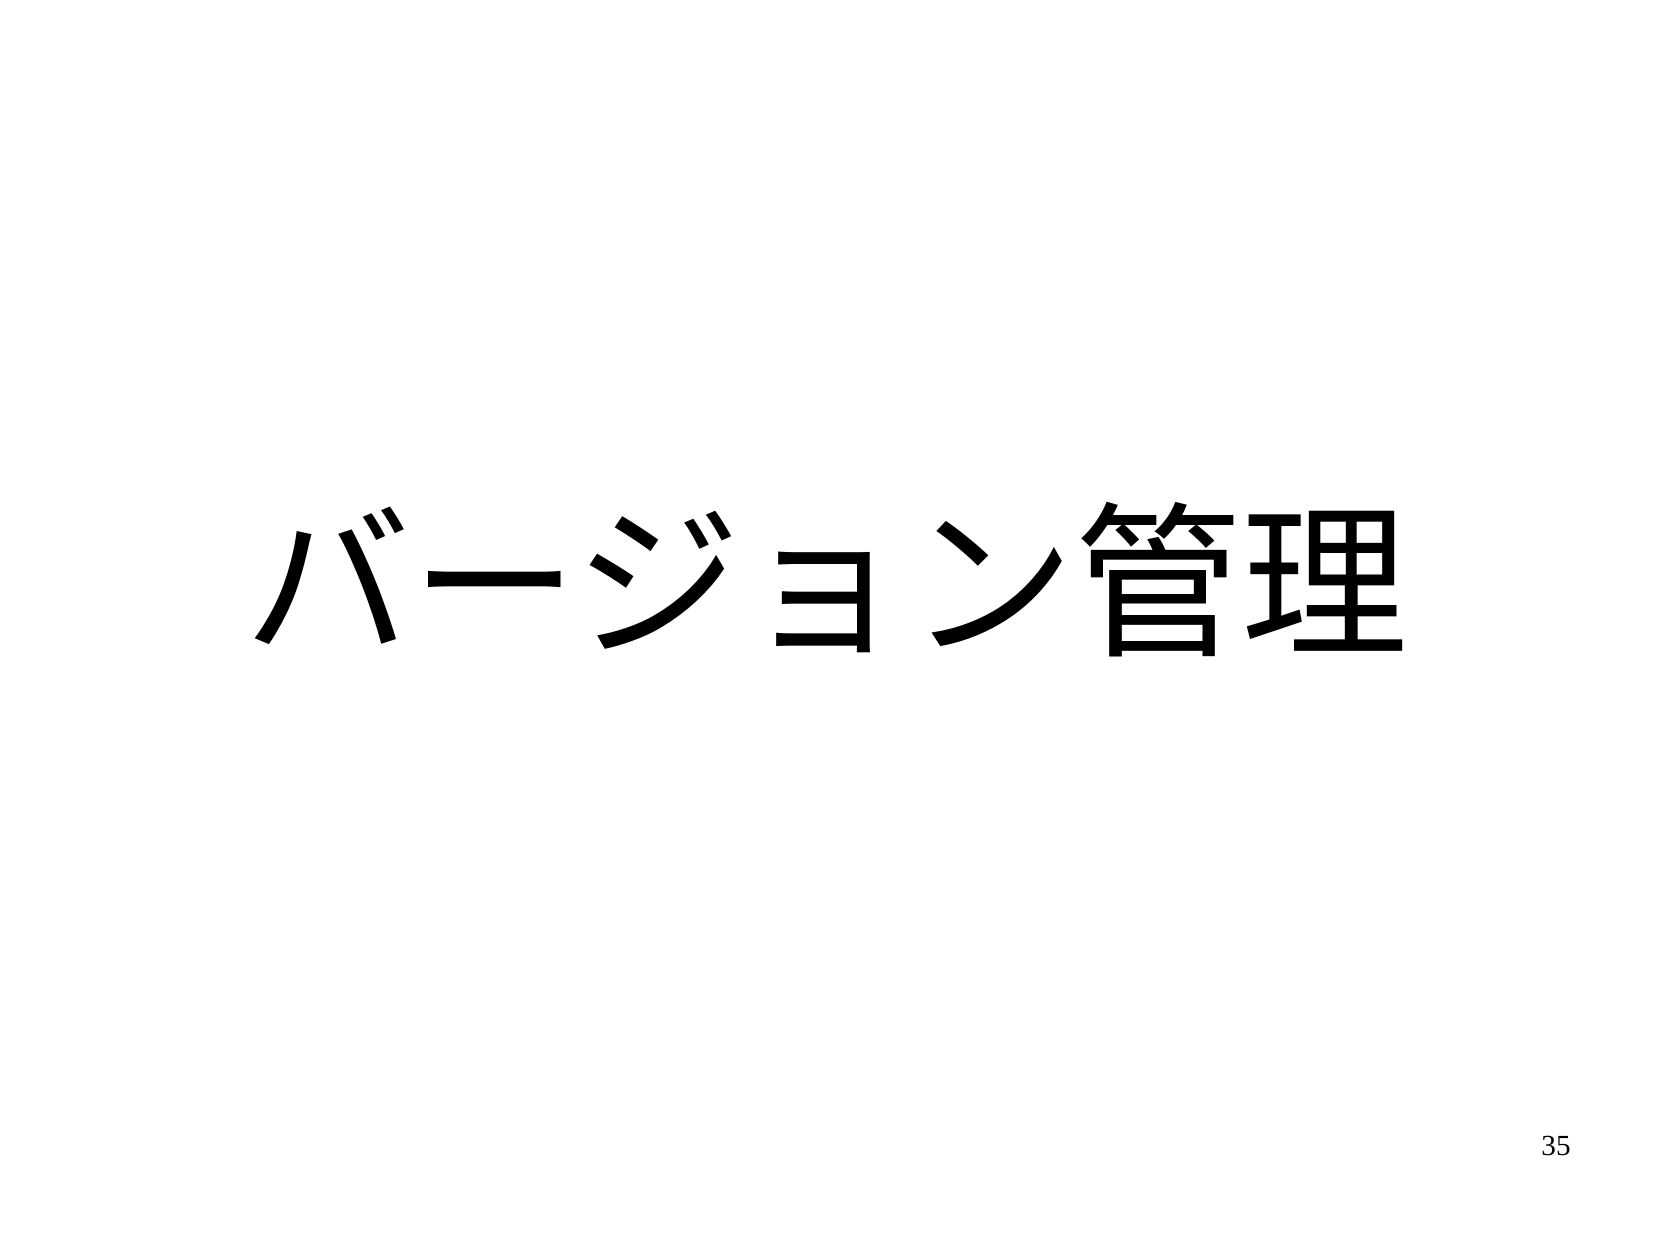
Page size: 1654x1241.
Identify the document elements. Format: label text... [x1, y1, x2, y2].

subtitle バージョン管理 [82, 56, 1571, 1102]
